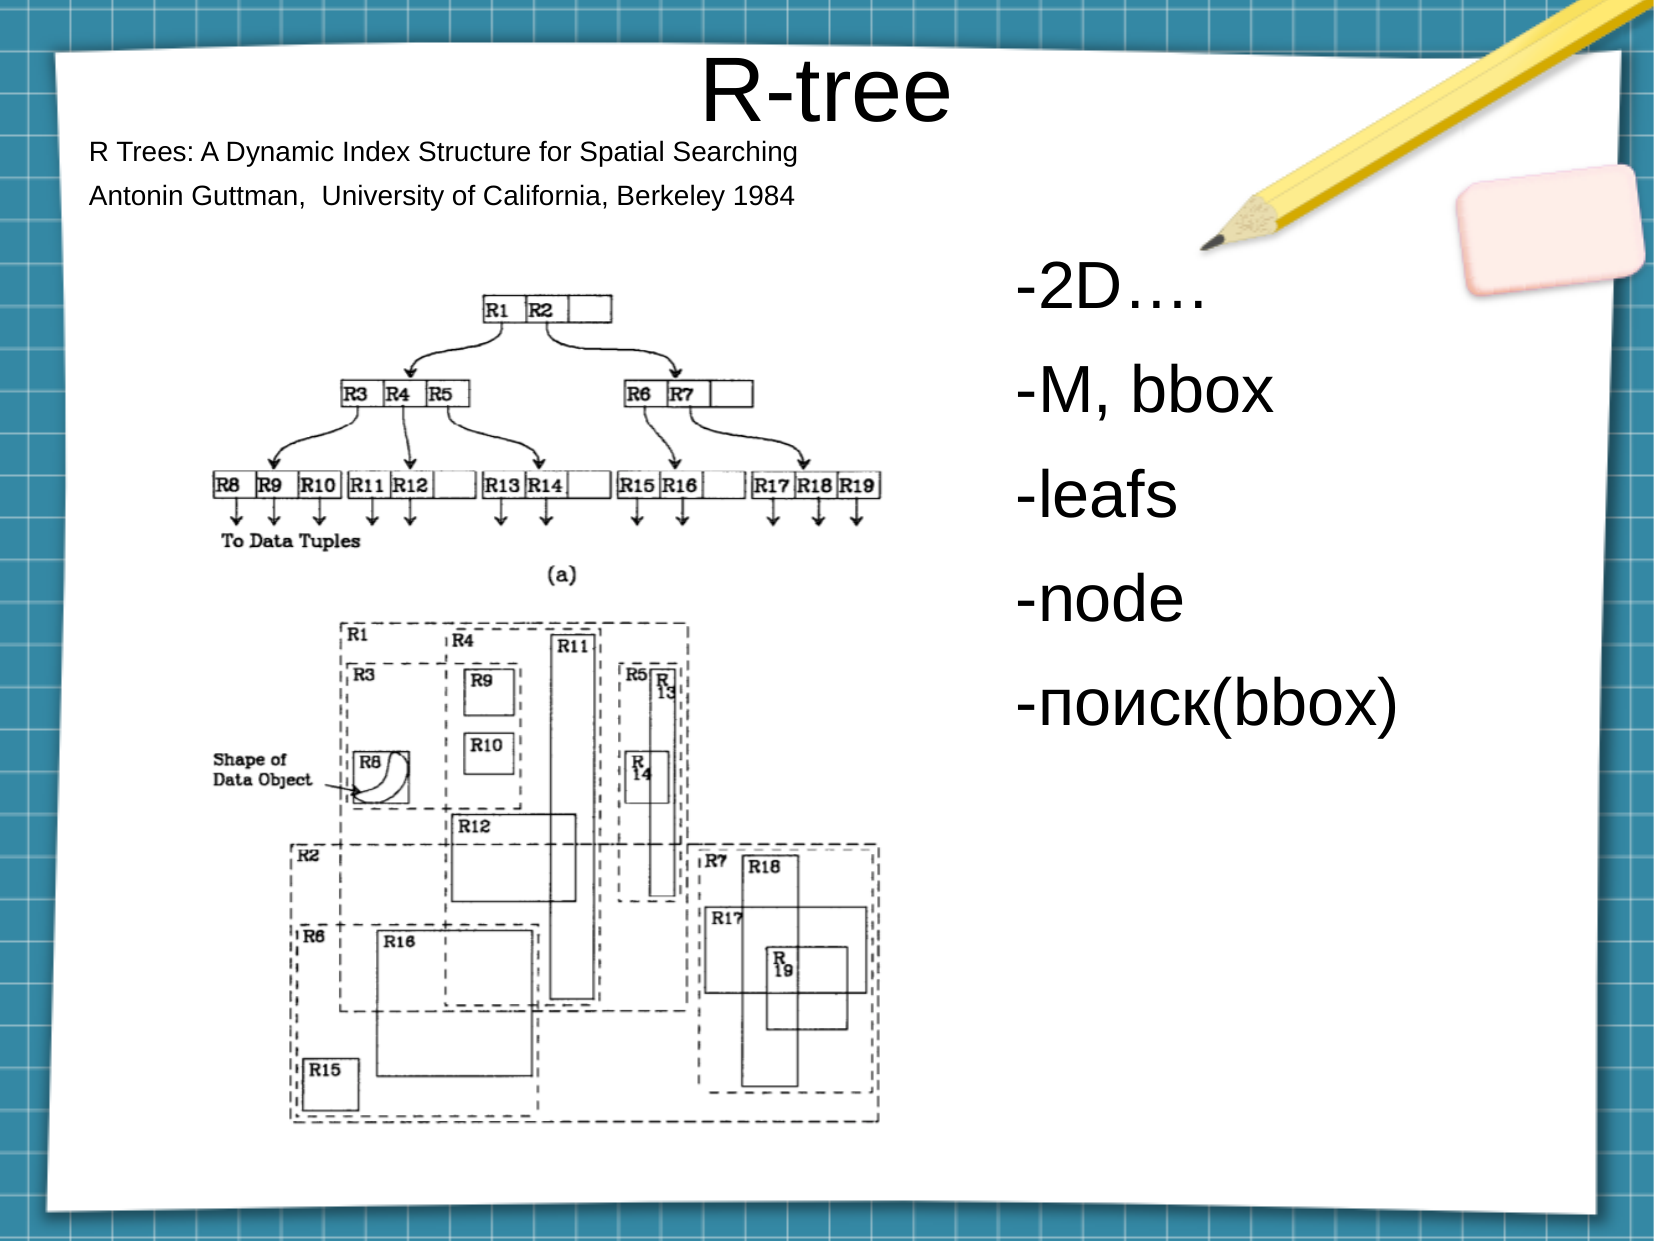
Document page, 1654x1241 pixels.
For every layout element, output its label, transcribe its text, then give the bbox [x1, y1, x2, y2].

title R-tree [82, 38, 1571, 141]
picture [0, 0, 1654, 1241]
list R Trees: A Dynamic Index Structure for Spatial Searching Antonin Guttman, University of California, Berkeley 1984 [59, 136, 1548, 213]
list -2D…. -M, bbox -leafs -node -поиск(bbox) [944, 248, 1559, 851]
